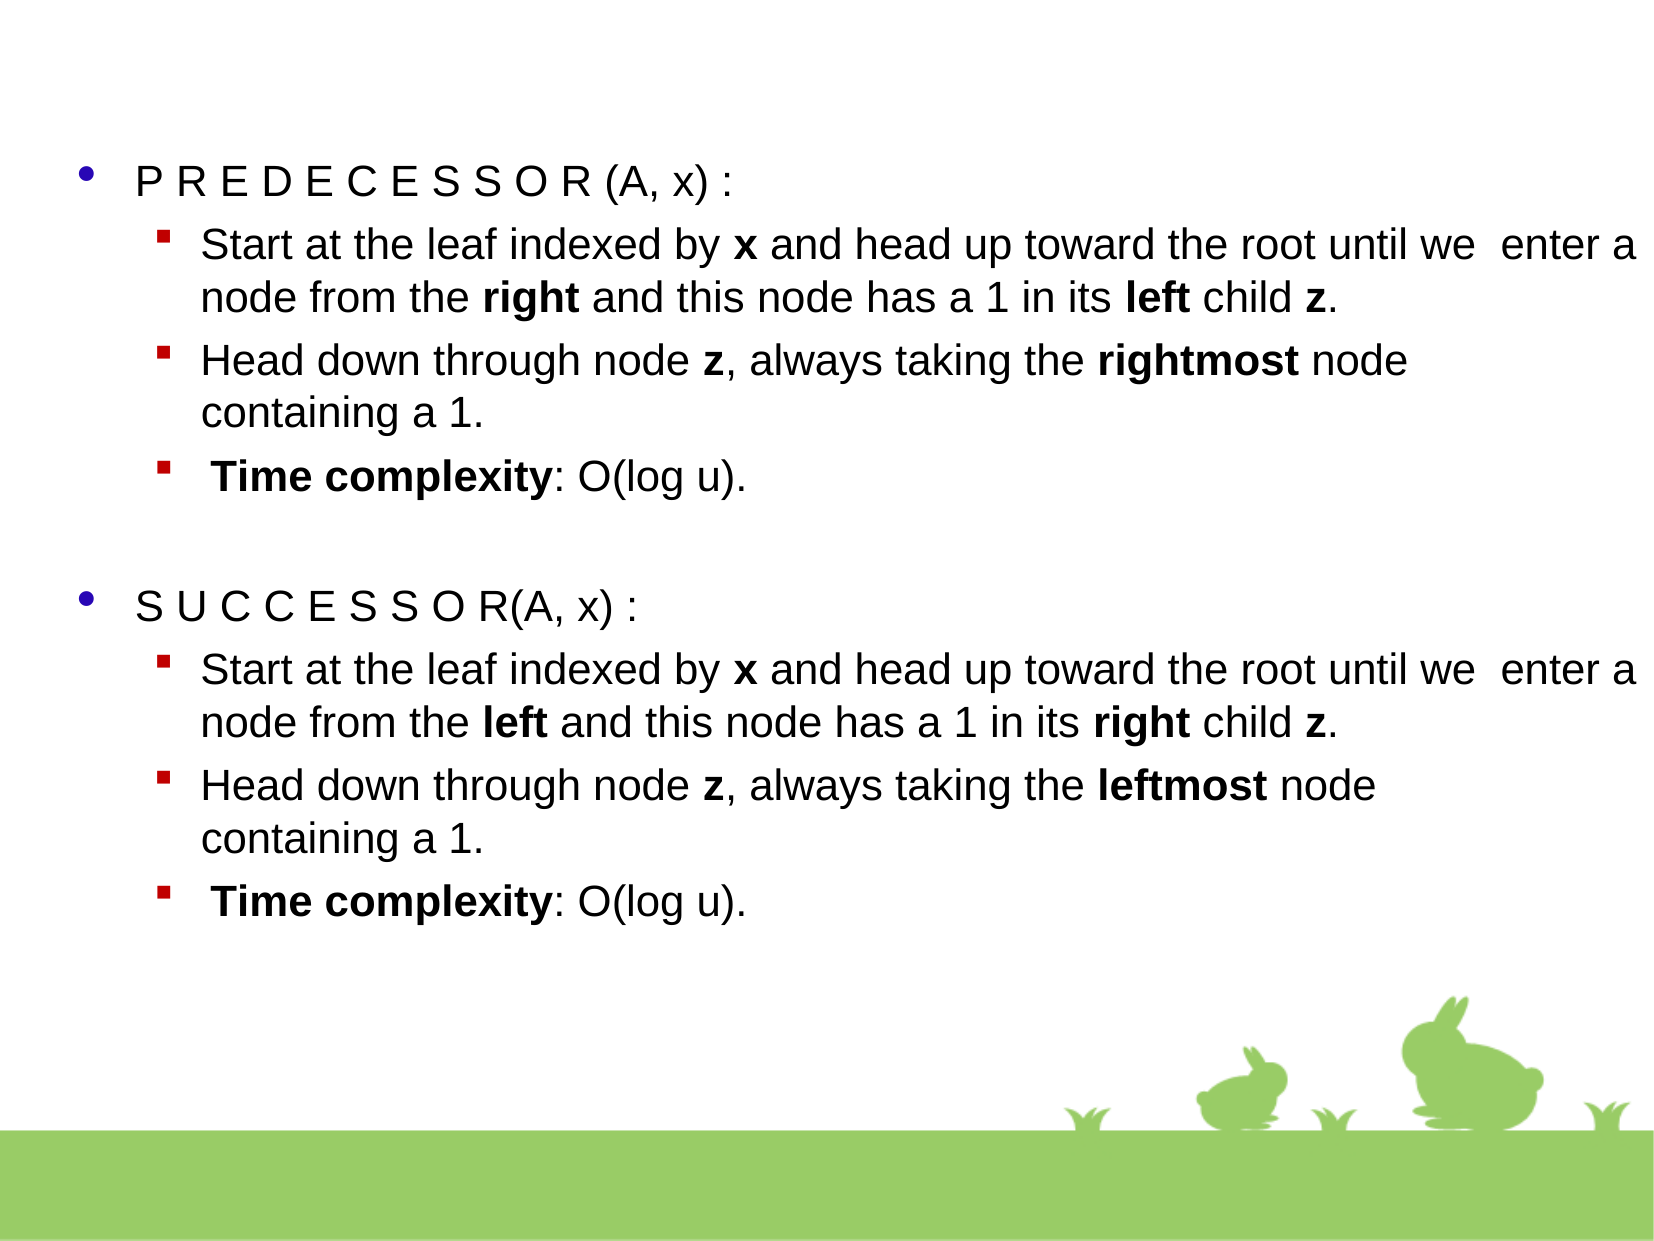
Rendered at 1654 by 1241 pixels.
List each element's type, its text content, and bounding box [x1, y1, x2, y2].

text_box P R E D E C E S S O R (A, x) : Start at the leaf indexed by x and head up toward the root until we enter a node from the right and this node has a 1 in its left child z. Head down through node z, always taking the rightmost node containing a 1. Time complexity: O(log u). S U C C E S S O R(A, x) : Start at the leaf indexed by x and head up toward the root until we enter a node from the left and this node has a 1 in its right child z. Head down through node z, always taking the leftmost node containing a 1. Time complexity: O(log u). [76, 140, 1642, 925]
picture [0, 0, 1654, 1241]
